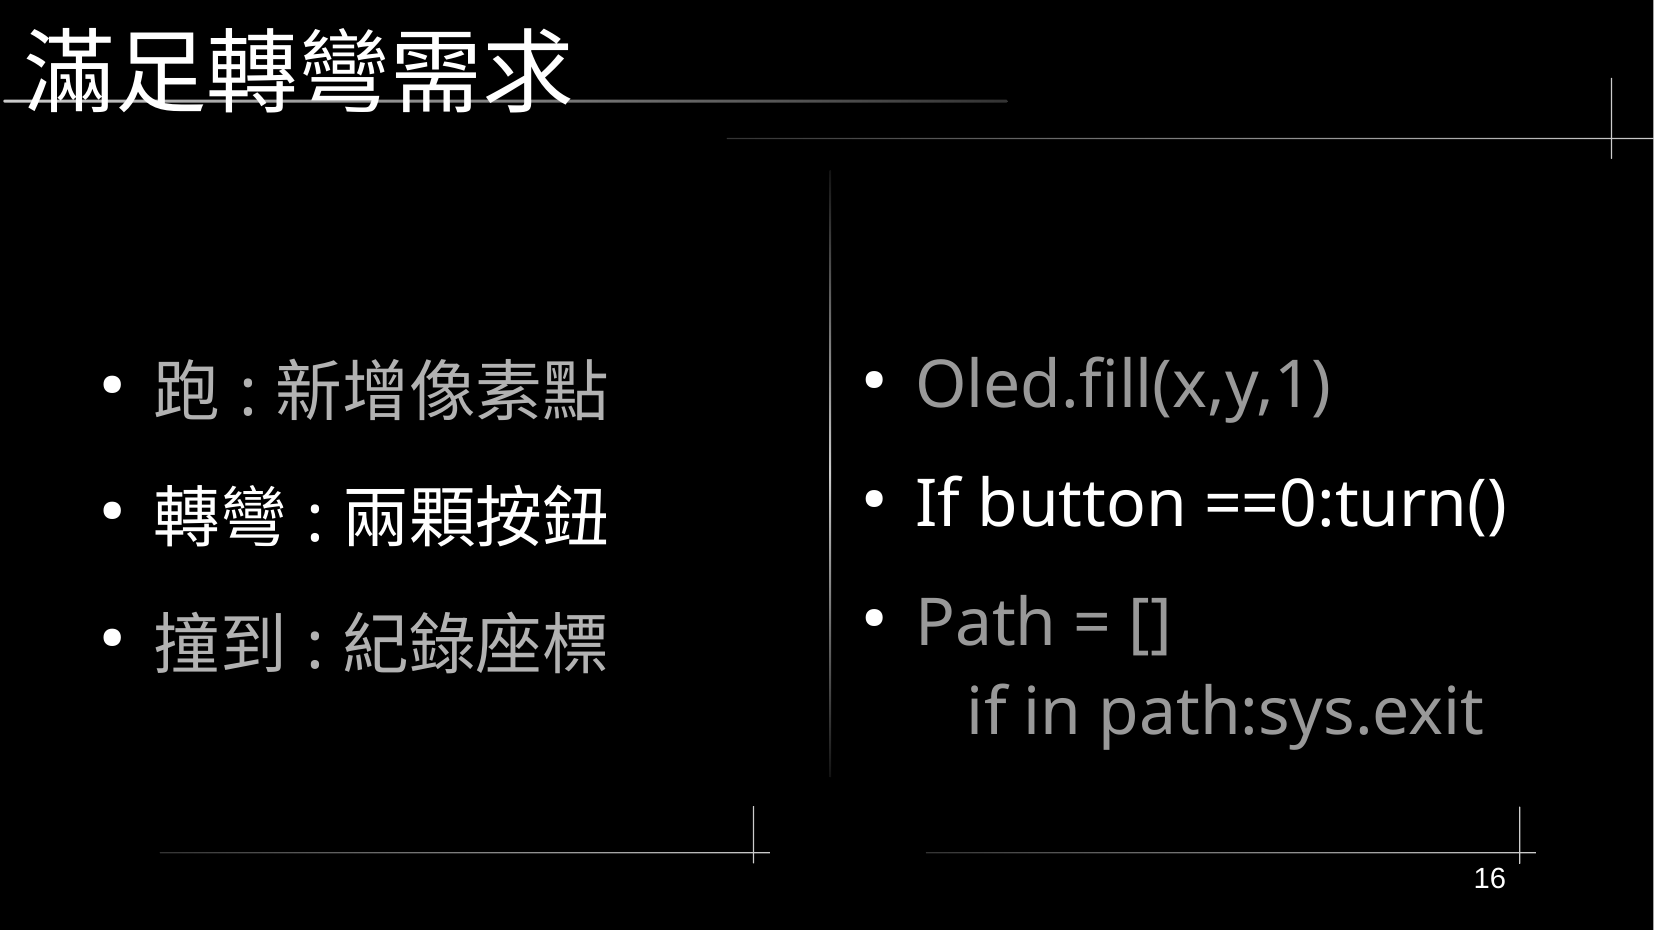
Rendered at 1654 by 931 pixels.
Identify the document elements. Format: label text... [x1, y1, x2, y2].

list Oled.fill(x,y,1) If button ==0:turn() Path = [] if in path:sys.exit [845, 217, 1572, 758]
list 跑:新增像素點 轉彎:兩顆按鈕 撞到:紀錄座標 [82, 217, 809, 758]
title 滿足轉彎需求 [23, 9, 1589, 121]
